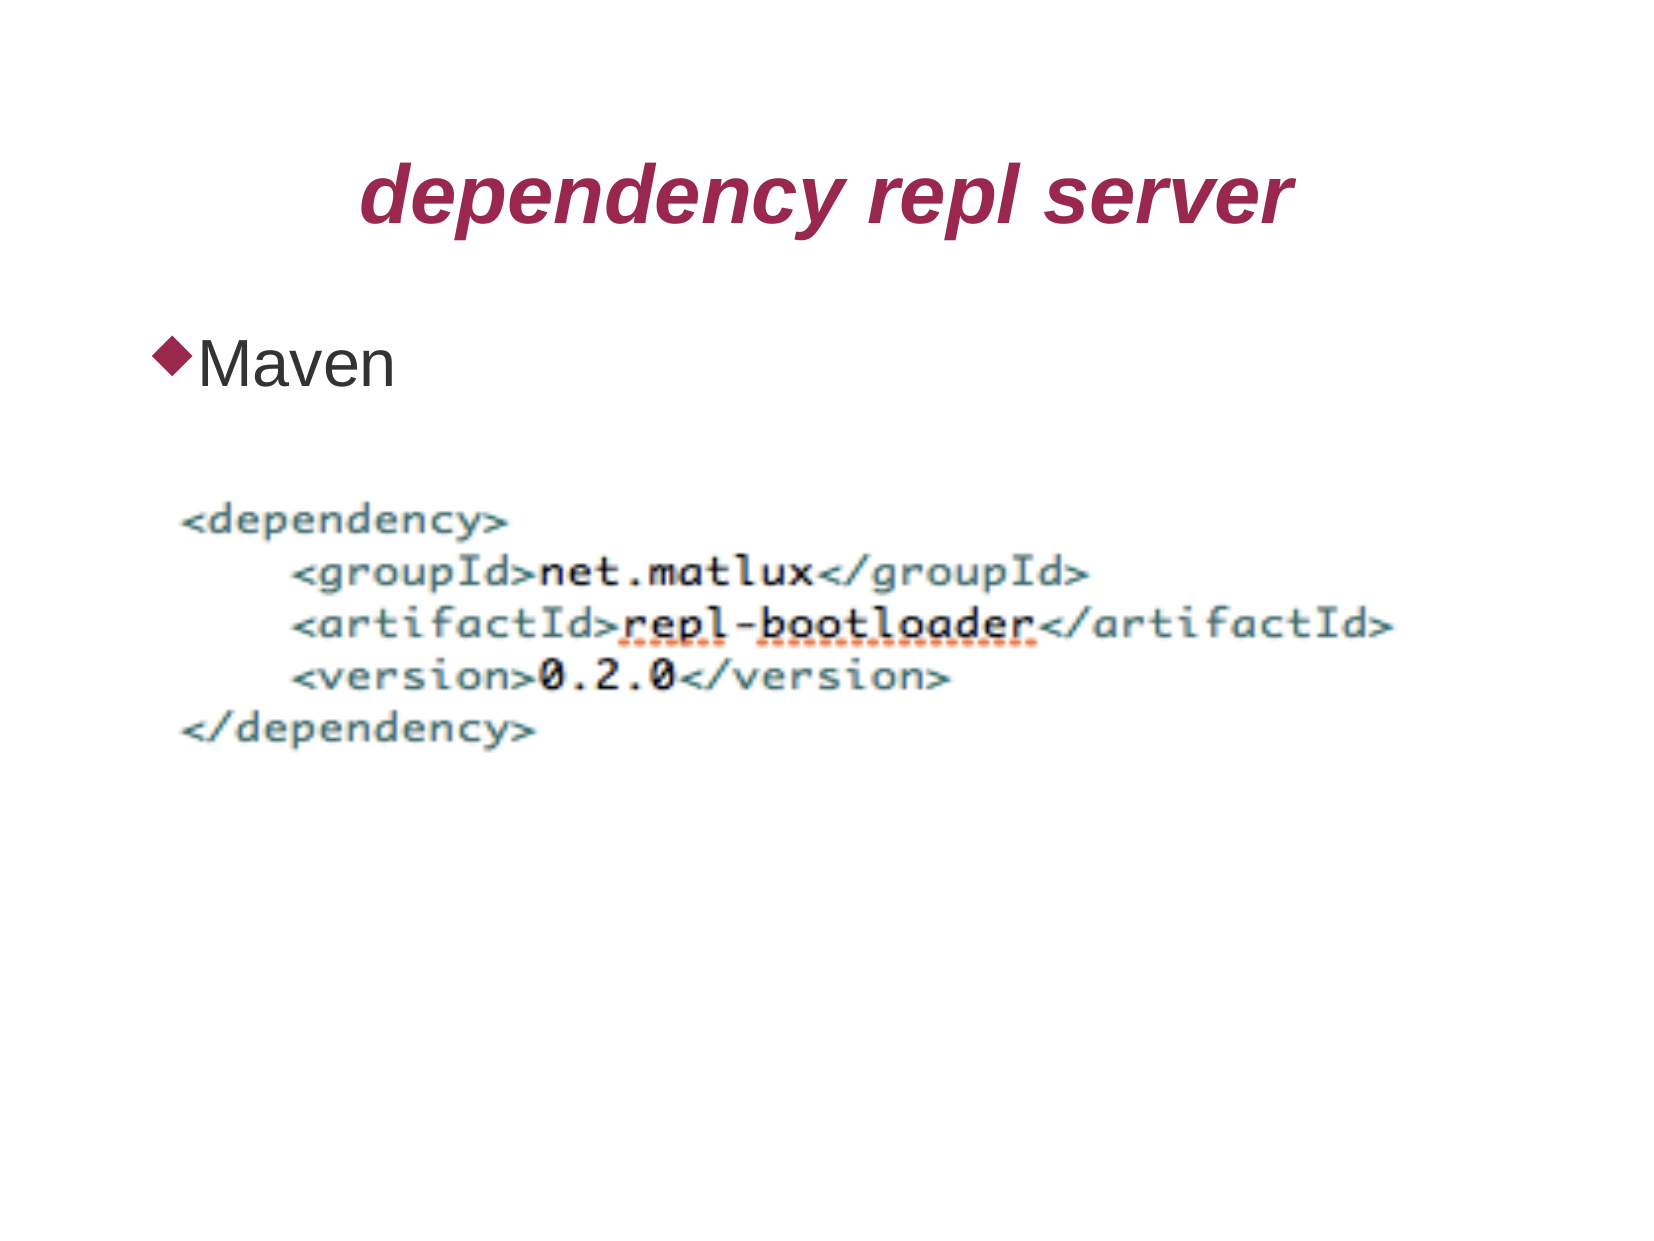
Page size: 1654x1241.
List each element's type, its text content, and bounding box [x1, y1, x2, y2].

picture [165, 496, 1406, 760]
list Maven [147, 325, 1506, 1145]
title dependency repl server [118, 90, 1536, 298]
